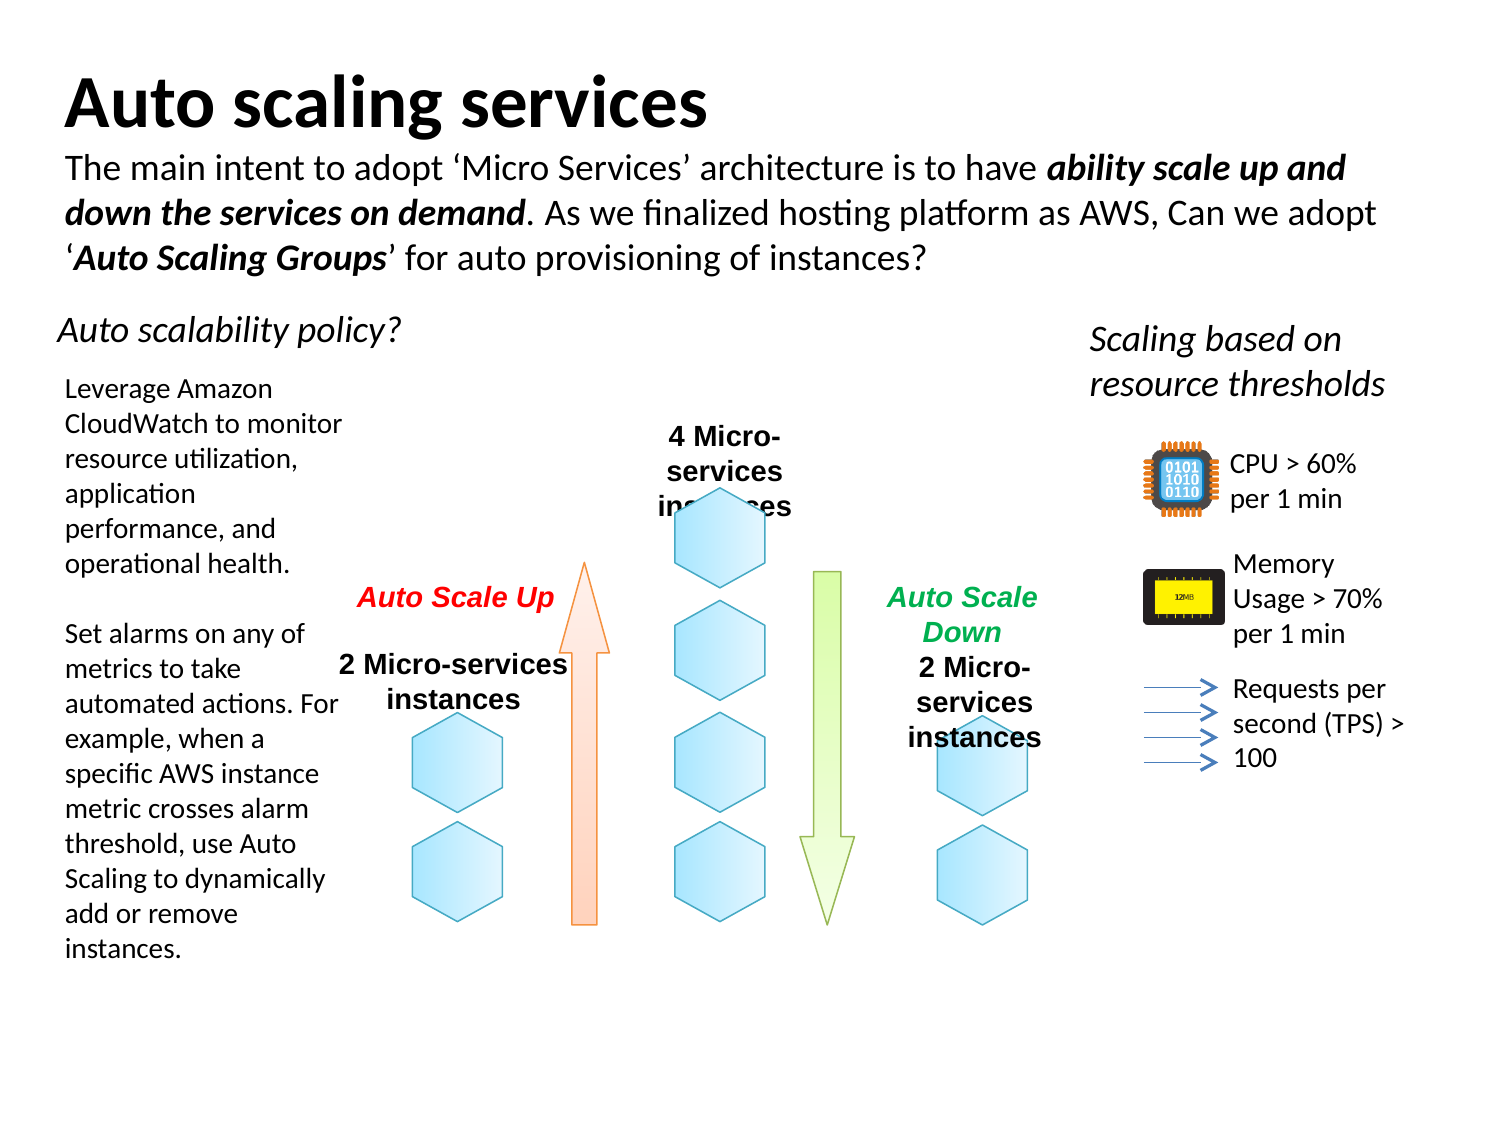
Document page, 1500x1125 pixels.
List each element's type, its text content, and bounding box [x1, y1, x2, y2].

text_box [674, 600, 765, 701]
text_box Scaling based on resource thresholds [1074, 306, 1483, 412]
text_box Leverage Amazon CloudWatch to monitor resource utilization, application performance, and operational health. Set alarms on any of metrics to take automated actions. For example, when a specific AWS instance metric crosses alarm threshold, use Auto Scaling to dynamically add or remove instances. [49, 362, 363, 972]
text_box Auto Scale Up [363, 578, 563, 614]
title Auto scaling services [50, 45, 1400, 113]
text_box [674, 821, 765, 922]
text_box 2 Micro-services instances [862, 648, 1088, 754]
picture [1143, 569, 1225, 625]
text_box [674, 712, 765, 813]
text_box 4 Micro-services instances [612, 416, 838, 522]
text_box CPU > 60% per 1 min [1229, 443, 1405, 514]
picture [1143, 441, 1219, 517]
text_box [800, 571, 855, 925]
text_box [674, 487, 765, 588]
text_box Auto Scale Down [849, 578, 1075, 649]
text_box [412, 715, 503, 813]
text_box [412, 821, 503, 922]
text_box [937, 825, 1028, 925]
text_box [937, 754, 1028, 816]
text_box The main intent to adopt ‘Micro Services’ architecture is to have ability scale up and down the services on demand. As we finalized hosting platform as AWS, Can we adopt ‘Auto Scaling Groups’ for auto provisioning of instances? [50, 136, 1438, 286]
text_box Auto scalability policy? [42, 297, 450, 358]
text_box [559, 562, 610, 925]
text_box 2 Micro-services instances [363, 645, 570, 715]
text_box Memory Usage > 70% per 1 min [1232, 543, 1413, 649]
text_box Requests per second (TPS) > 100 [1232, 668, 1413, 774]
